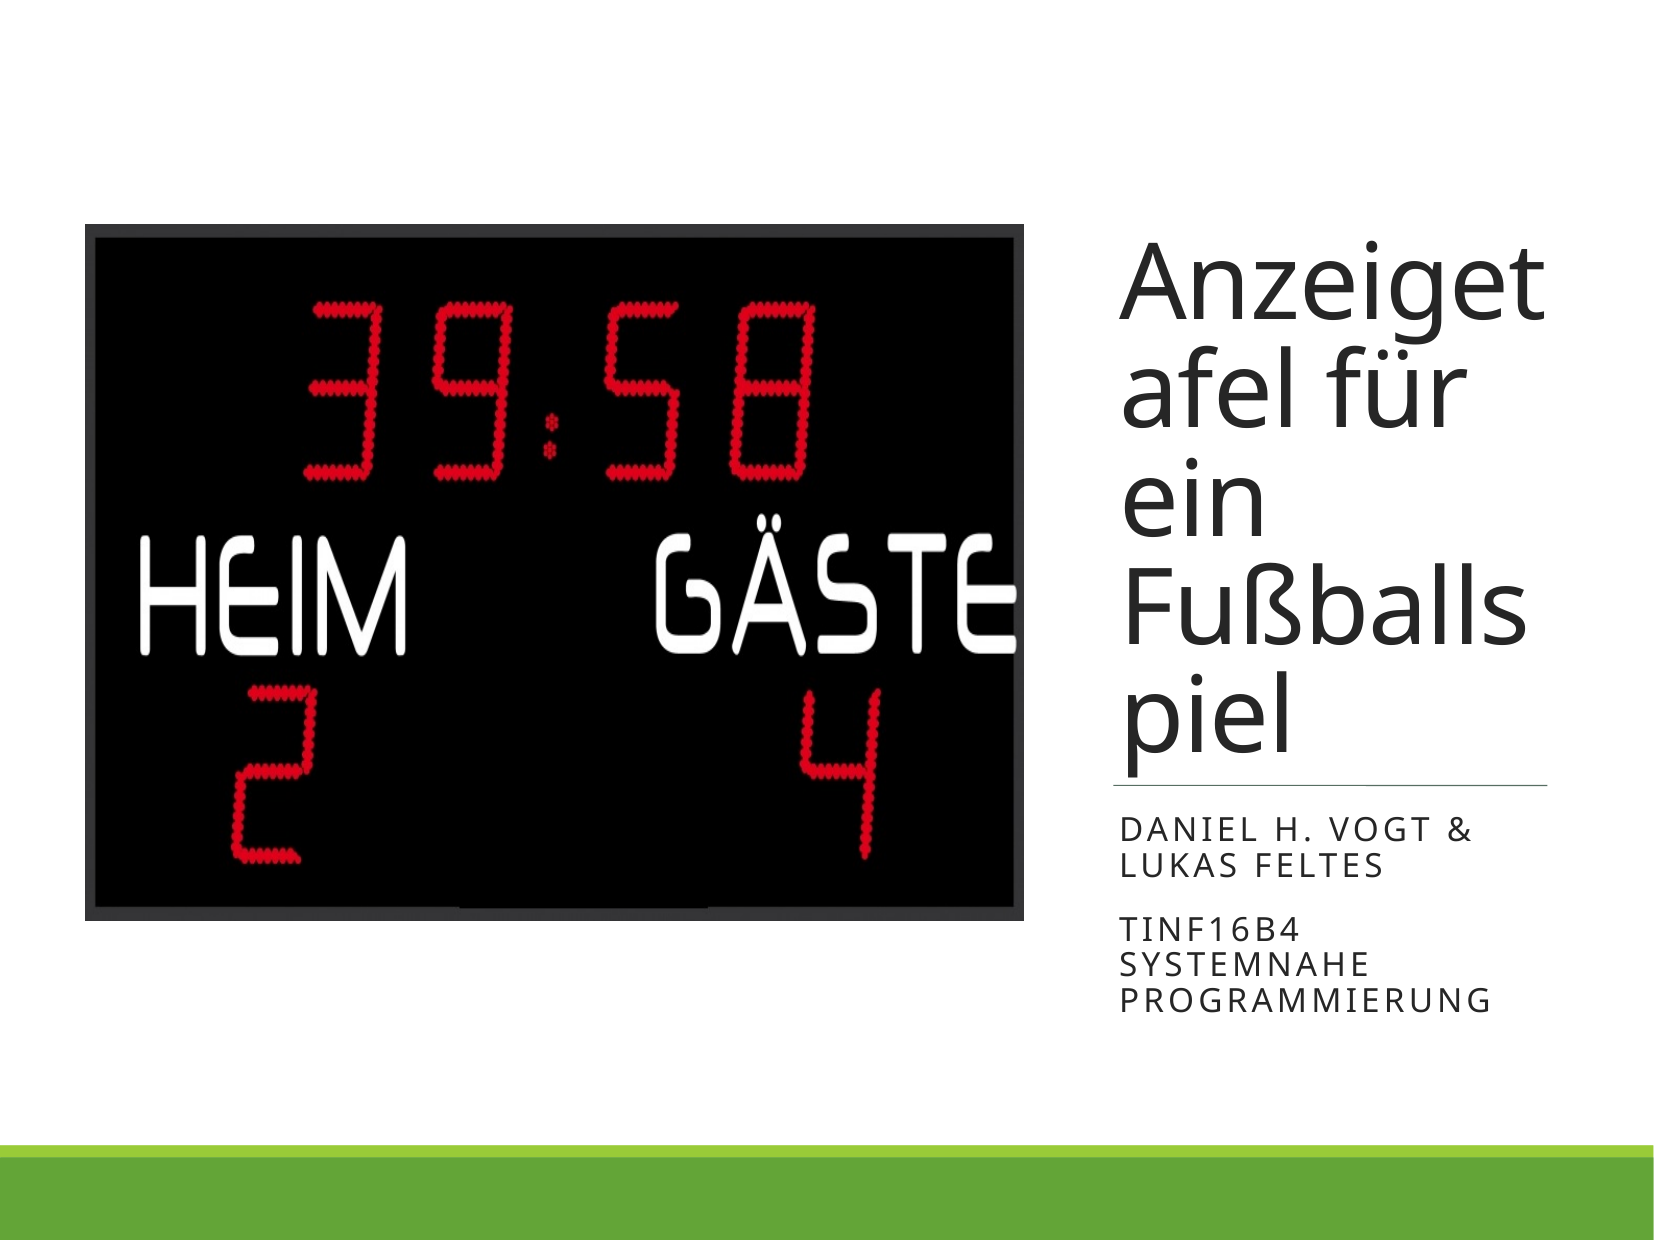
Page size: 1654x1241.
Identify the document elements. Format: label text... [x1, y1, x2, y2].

picture [85, 224, 1024, 922]
text_box [0, 0, 1654, 1240]
title Anzeigetafel für ein Fußballspiel [1104, 115, 1566, 783]
subtitle Daniel h. Vogt & Lukas feltes Tinf16b4 Systemnahe programmierung [1104, 805, 1568, 1030]
